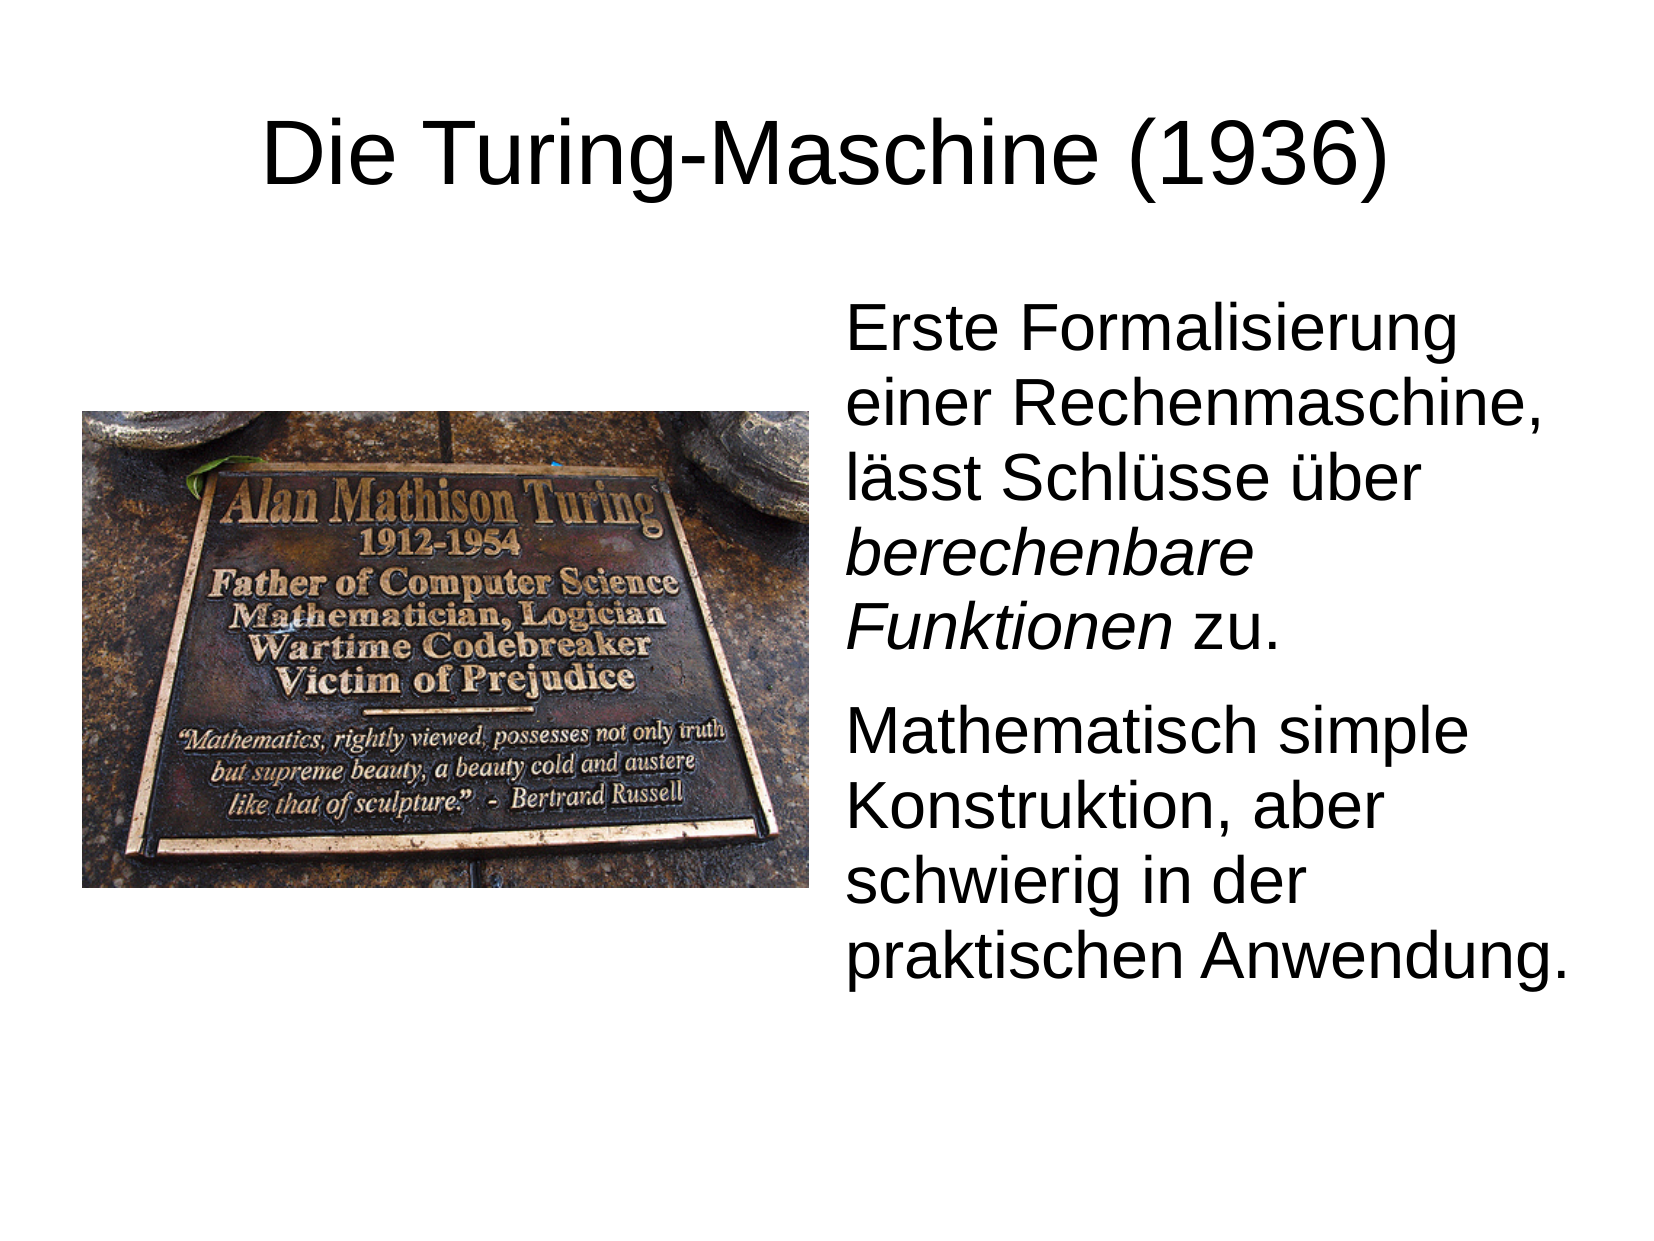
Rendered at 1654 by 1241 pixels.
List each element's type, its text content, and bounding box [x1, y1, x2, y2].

picture [82, 411, 809, 888]
list Erste Formalisierung einer Rechenmaschine, lässt Schlüsse über berechenbare Funktionen zu. Mathematisch simple Konstruktion, aber schwierig in der praktischen Anwendung. [845, 290, 1572, 1010]
title Die Turing-Maschine (1936) [82, 49, 1571, 257]
